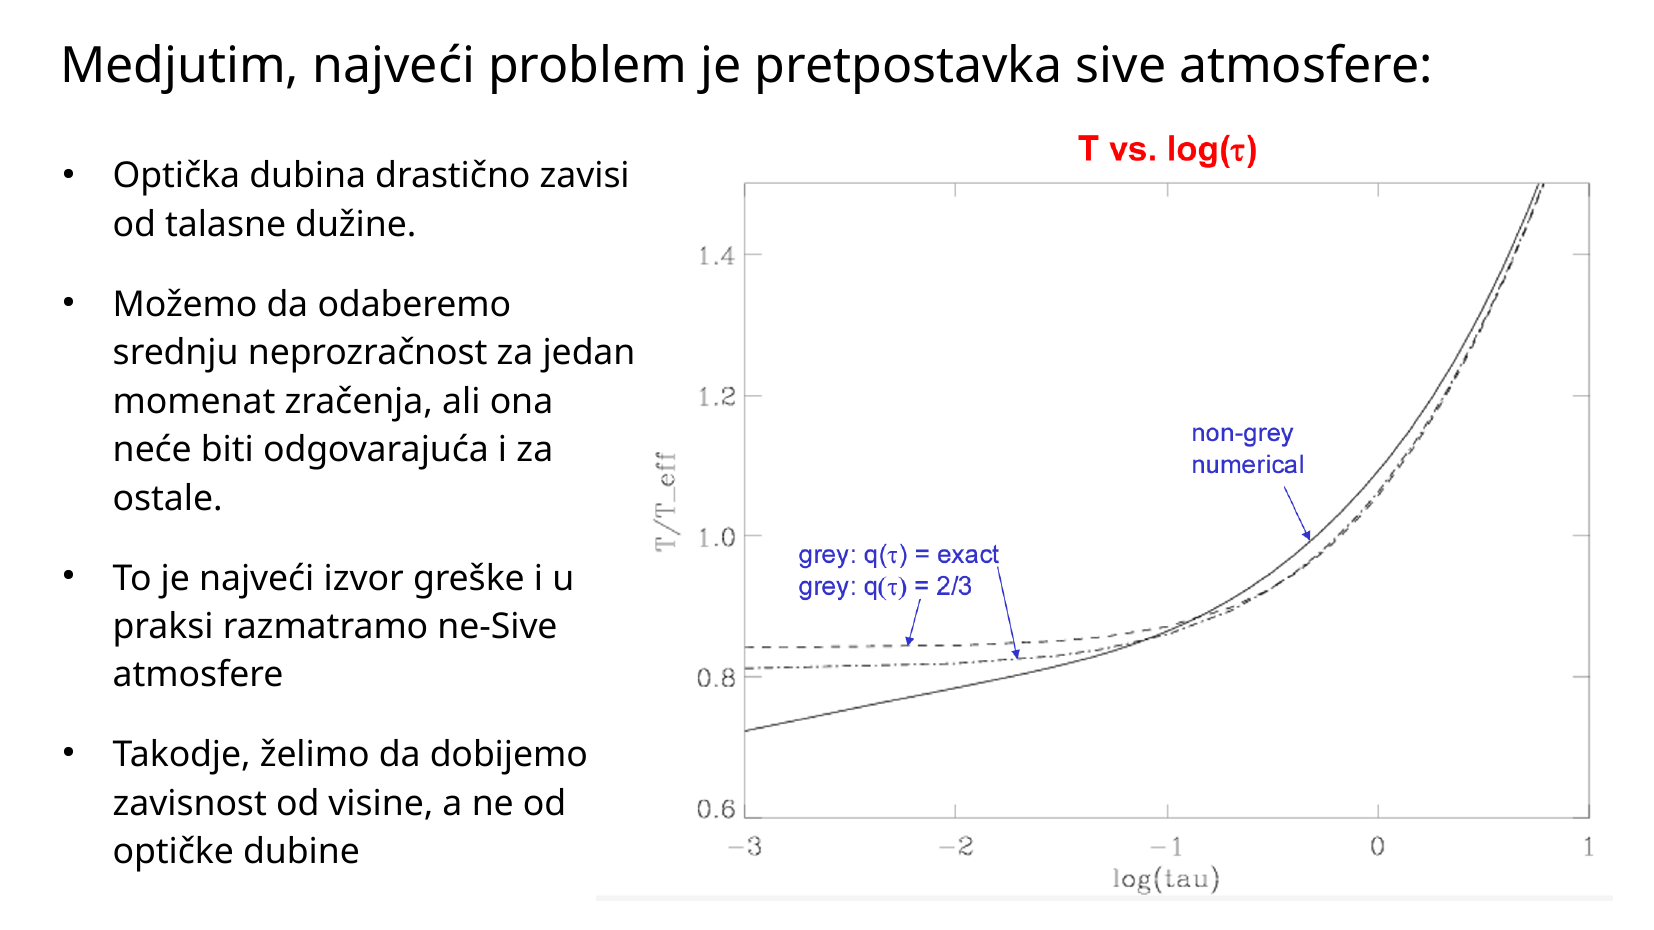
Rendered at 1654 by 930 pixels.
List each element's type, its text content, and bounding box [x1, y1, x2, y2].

picture [596, 112, 1613, 901]
title Medjutim, najveći problem je pretpostavka sive atmosfere: [59, 13, 1648, 113]
list Optička dubina drastično zavisi od talasne dužine. Možemo da odaberemo srednju neprozračnost za jedan momenat zračenja, ali ona neće biti odgovarajuća i za ostale. To je najveći izvor greške i u praksi razmatramo ne-Sive atmosfere Takodje, želimo da dobijemo zavisnost od visine, a ne od optičke dubine [45, 150, 638, 880]
